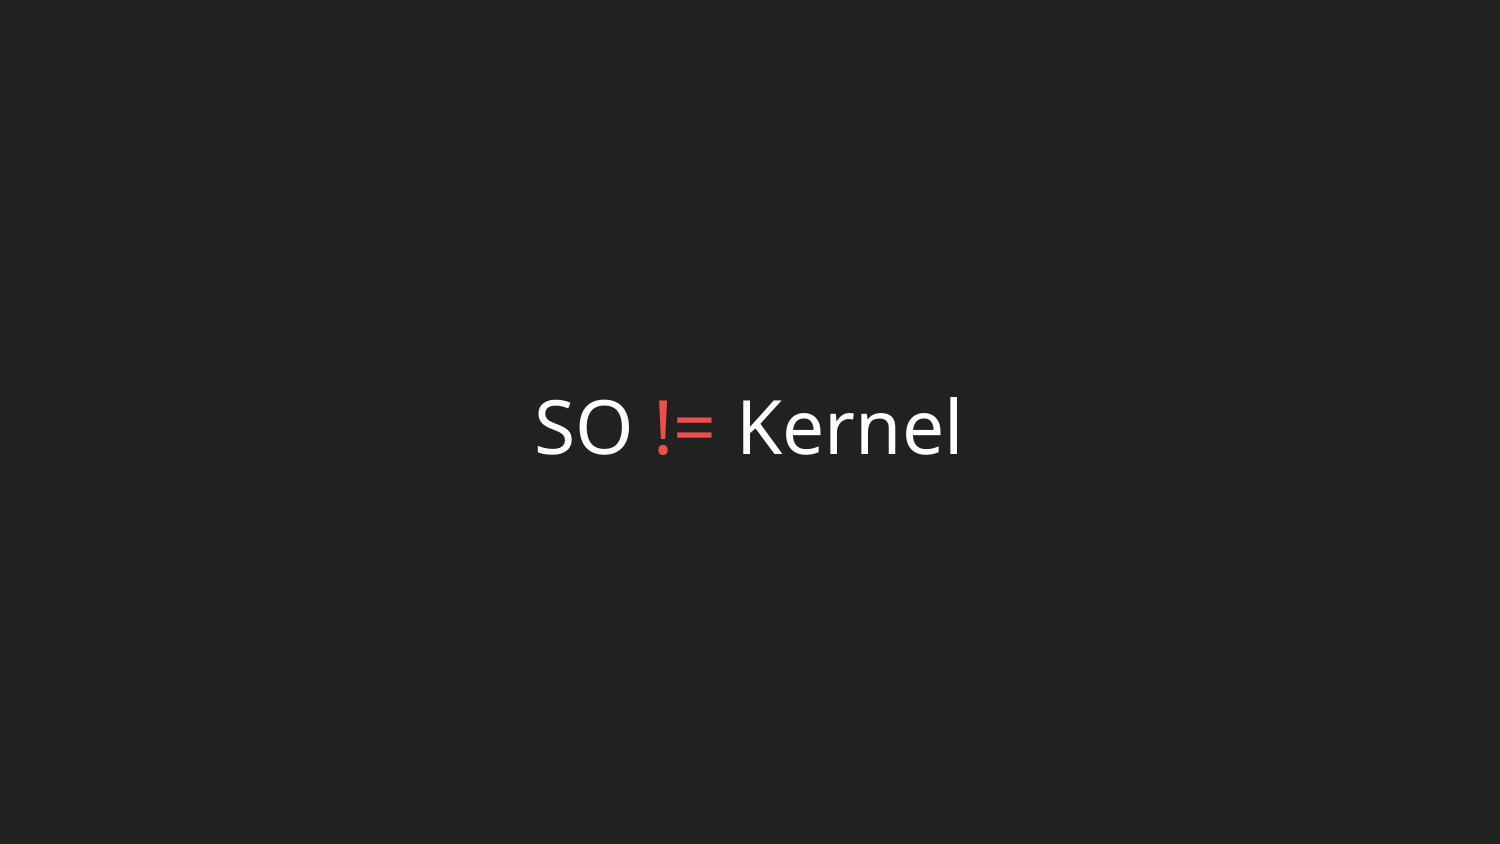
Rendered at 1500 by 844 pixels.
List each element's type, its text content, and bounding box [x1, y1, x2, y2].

title [103, 192, 1397, 696]
text_box SO != Kernel [519, 366, 981, 478]
